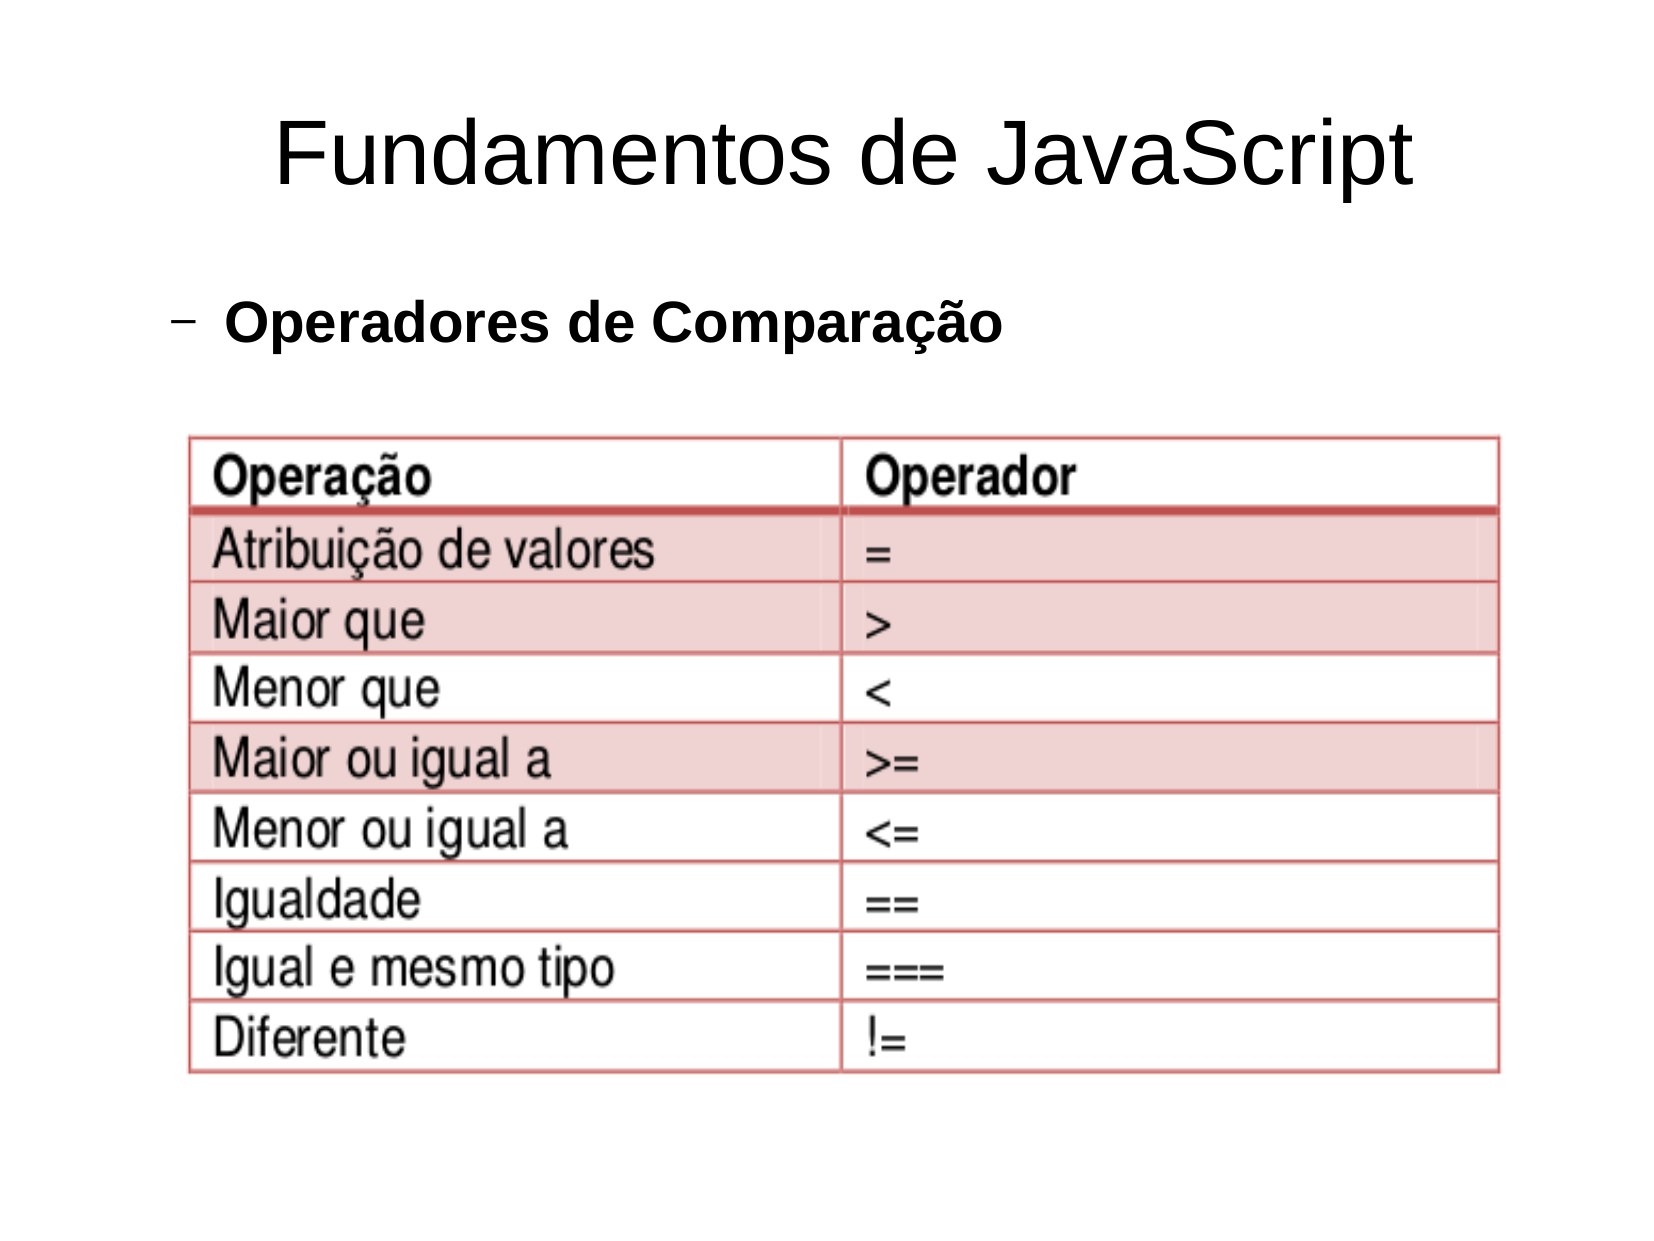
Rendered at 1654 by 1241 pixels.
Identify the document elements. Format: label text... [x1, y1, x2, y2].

list Operadores de Comparação [82, 290, 1571, 1010]
picture [172, 425, 1524, 1087]
title Fundamentos de JavaScript [82, 49, 1571, 257]
